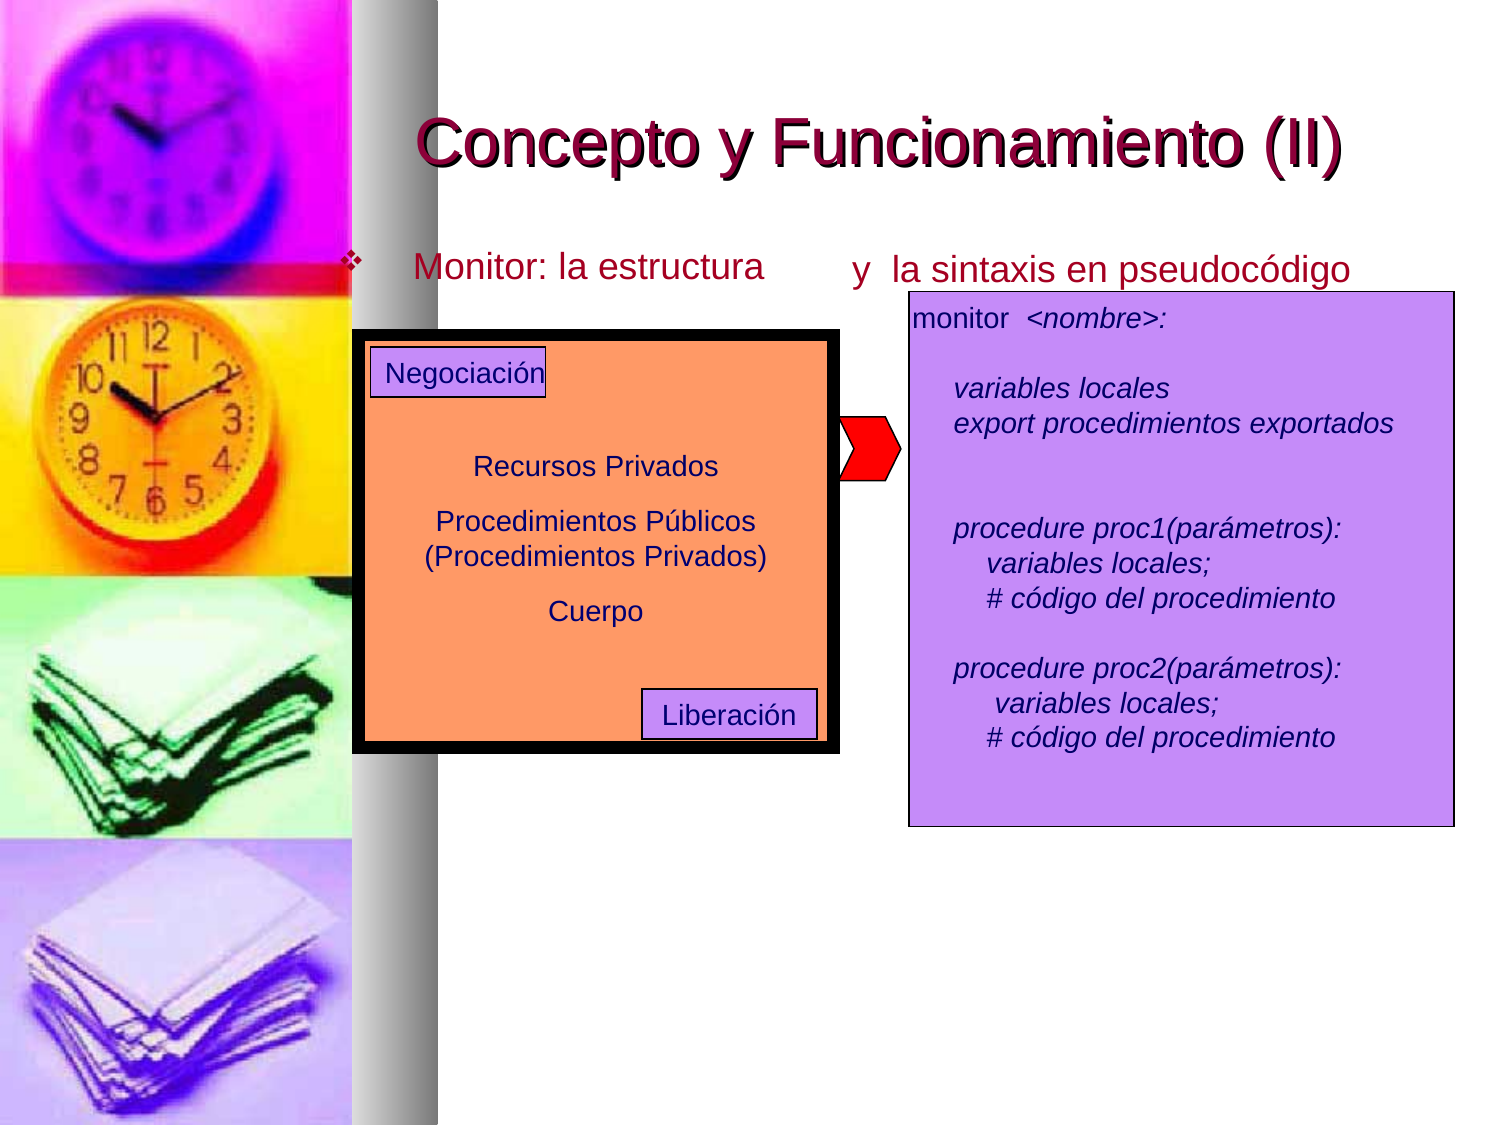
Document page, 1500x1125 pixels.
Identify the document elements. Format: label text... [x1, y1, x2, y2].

picture [0, 0, 352, 1125]
text_box Liberación [641, 689, 817, 740]
text_box Recursos Privados Procedimientos Públicos (Procedimientos Privados) Cuerpo [358, 334, 834, 748]
text_box monitor <nombre>: variables locales export procedimientos exportados procedure proc1(parámetros): variables locales; # código del procedimiento procedure proc2(parámetros): variables locales; # código del procedimiento [909, 291, 1455, 827]
text_box [838, 416, 901, 481]
text_box Negociación [370, 346, 546, 397]
title Concepto y Funcionamiento (II) [399, 37, 1450, 238]
text_box Monitor: la estructura [323, 204, 796, 330]
text_box y la sintaxis en pseudocódigo [826, 208, 1382, 279]
